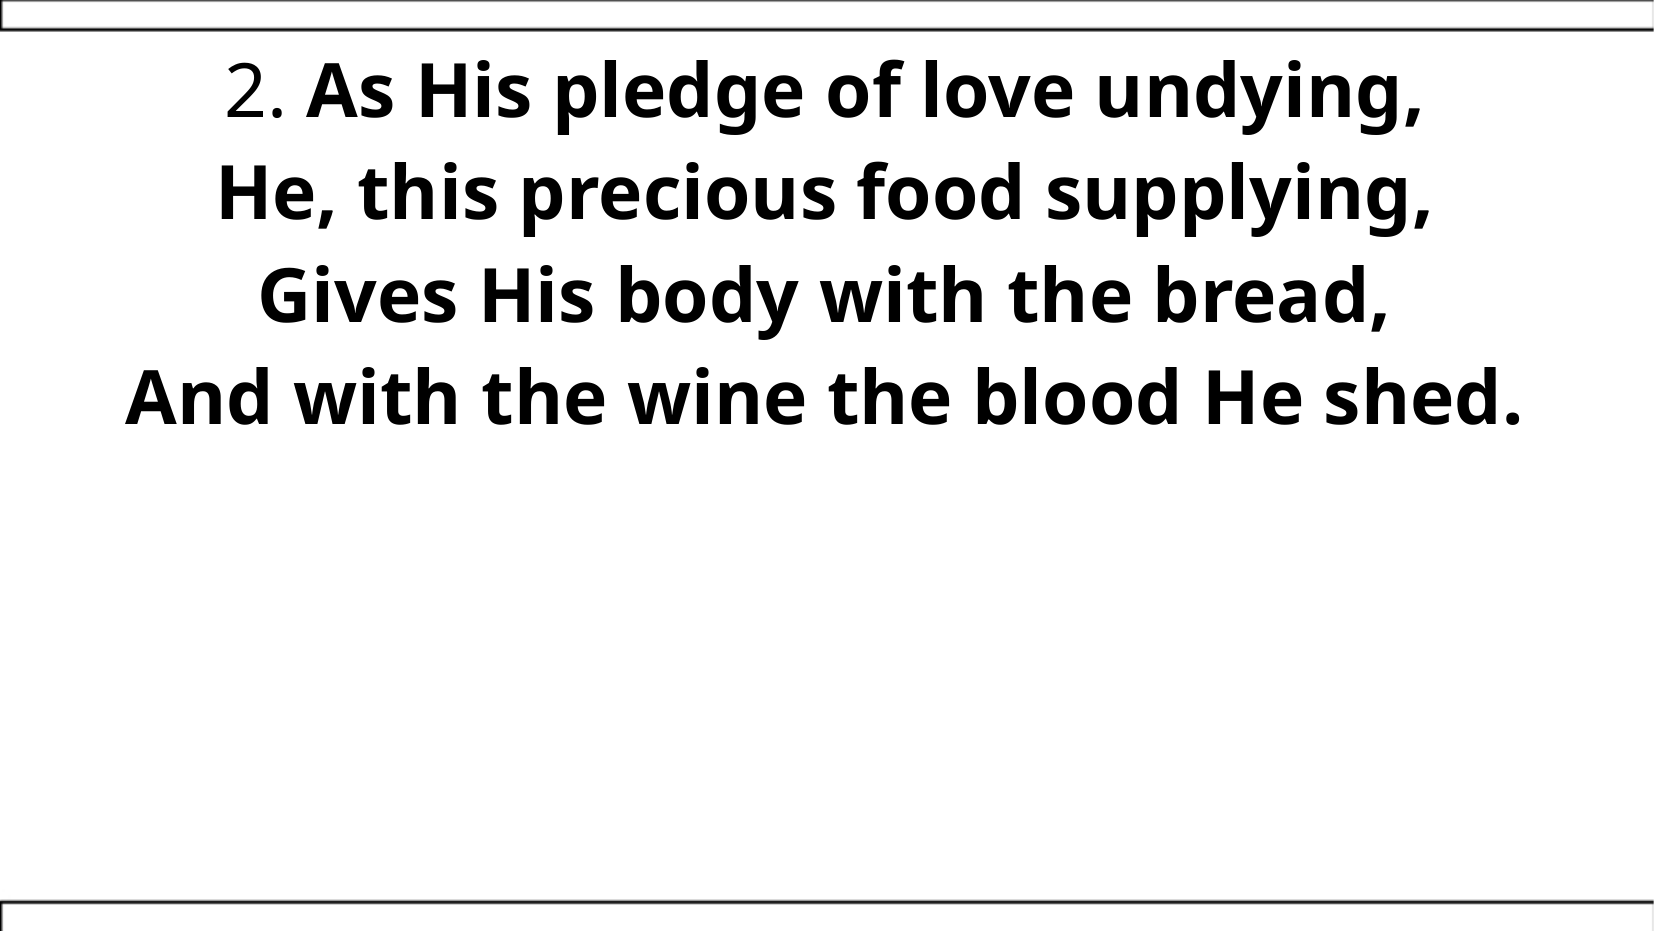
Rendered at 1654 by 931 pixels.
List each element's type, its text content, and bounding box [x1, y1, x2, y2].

picture [0, 0, 1654, 931]
text_box 2. As His pledge of love undying, He, this precious food supplying, Gives His body with the bread, And with the wine the blood He shed. [90, 30, 1561, 445]
